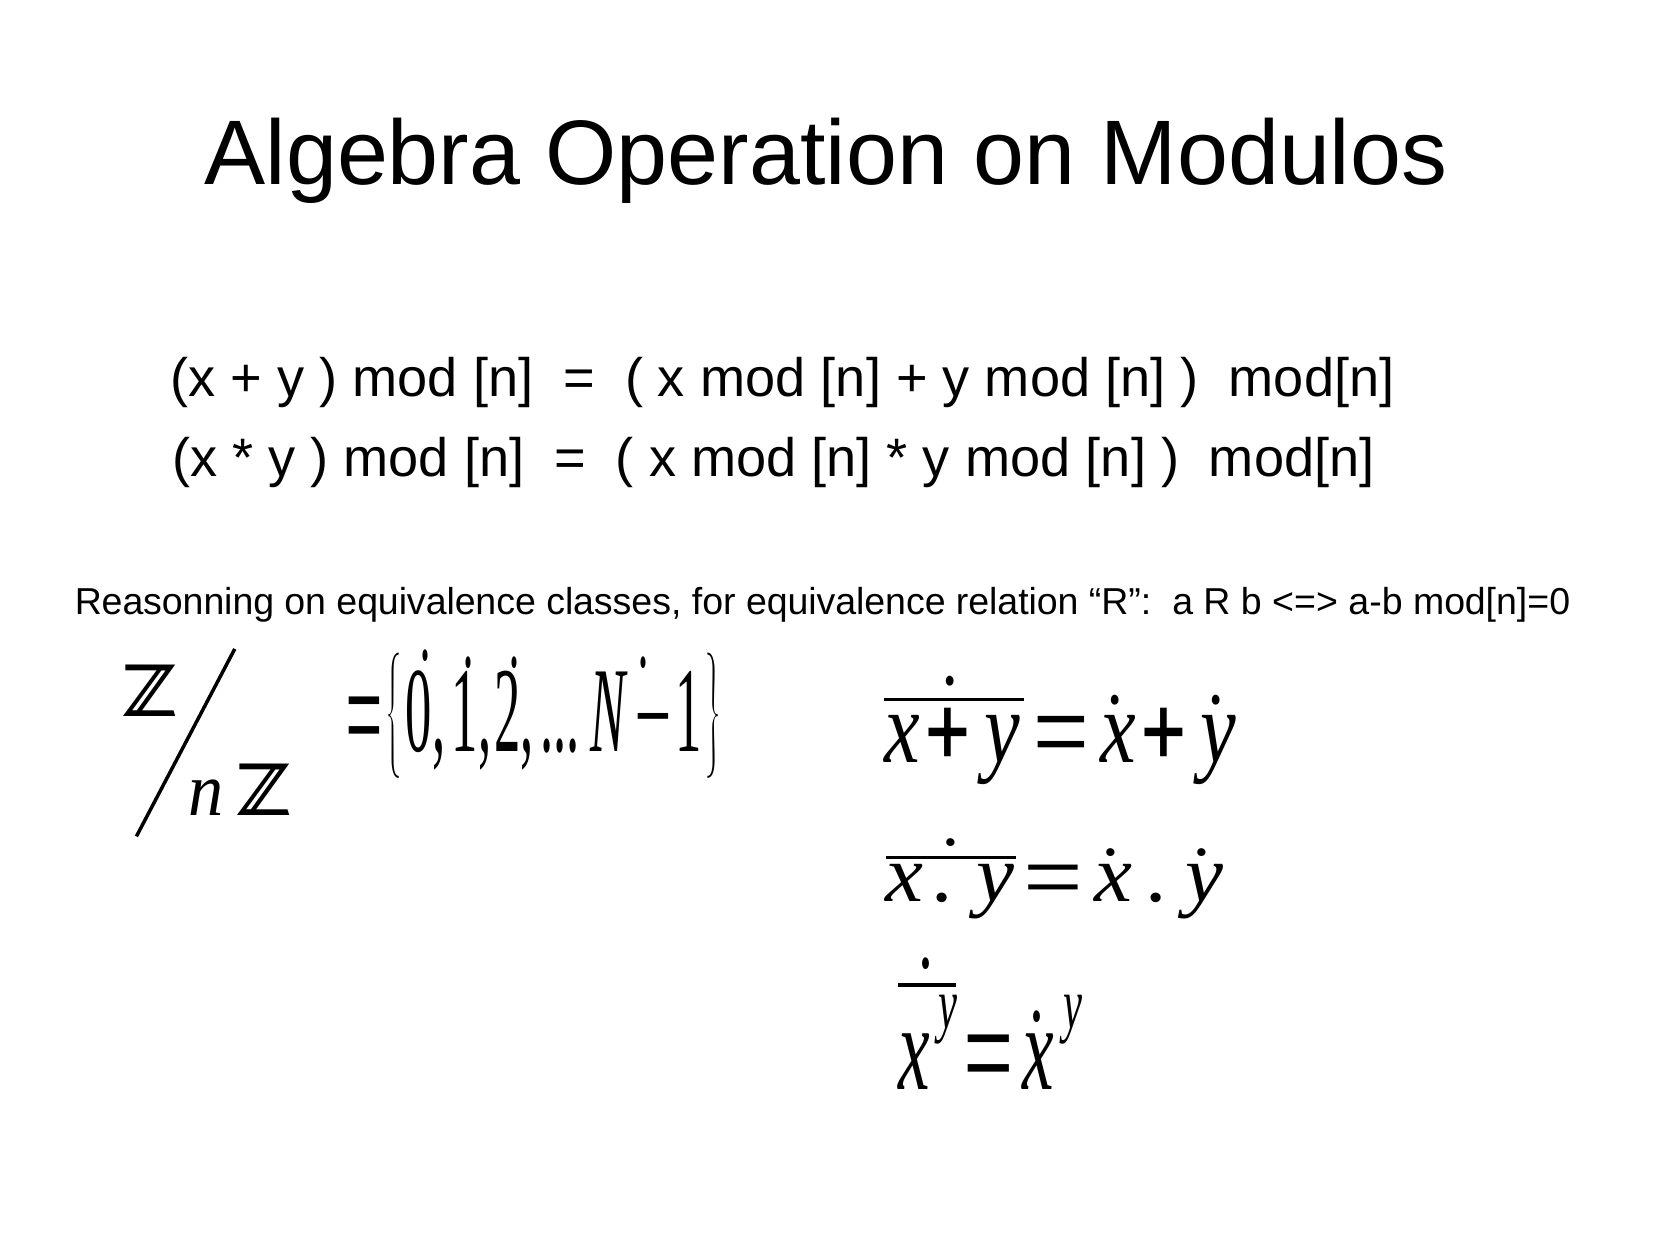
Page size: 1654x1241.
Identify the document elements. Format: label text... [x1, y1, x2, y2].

chart [330, 645, 737, 787]
text_box (x * y ) mod [n] = ( x mod [n] * y mod [n] ) mod[n] [157, 419, 1391, 496]
text_box (x + y ) mod [n] = ( x mod [n] + y mod [n] ) mod[n] [155, 340, 1411, 416]
text_box Reasonning on equivalence classes, for equivalence relation “R”: a R b <=> a-b mod[n]=0 [60, 573, 1586, 631]
chart [859, 672, 1261, 787]
title Algebra Operation on Modulos [82, 49, 1571, 257]
chart [875, 952, 1101, 1117]
chart [105, 645, 310, 841]
chart [859, 830, 1250, 921]
